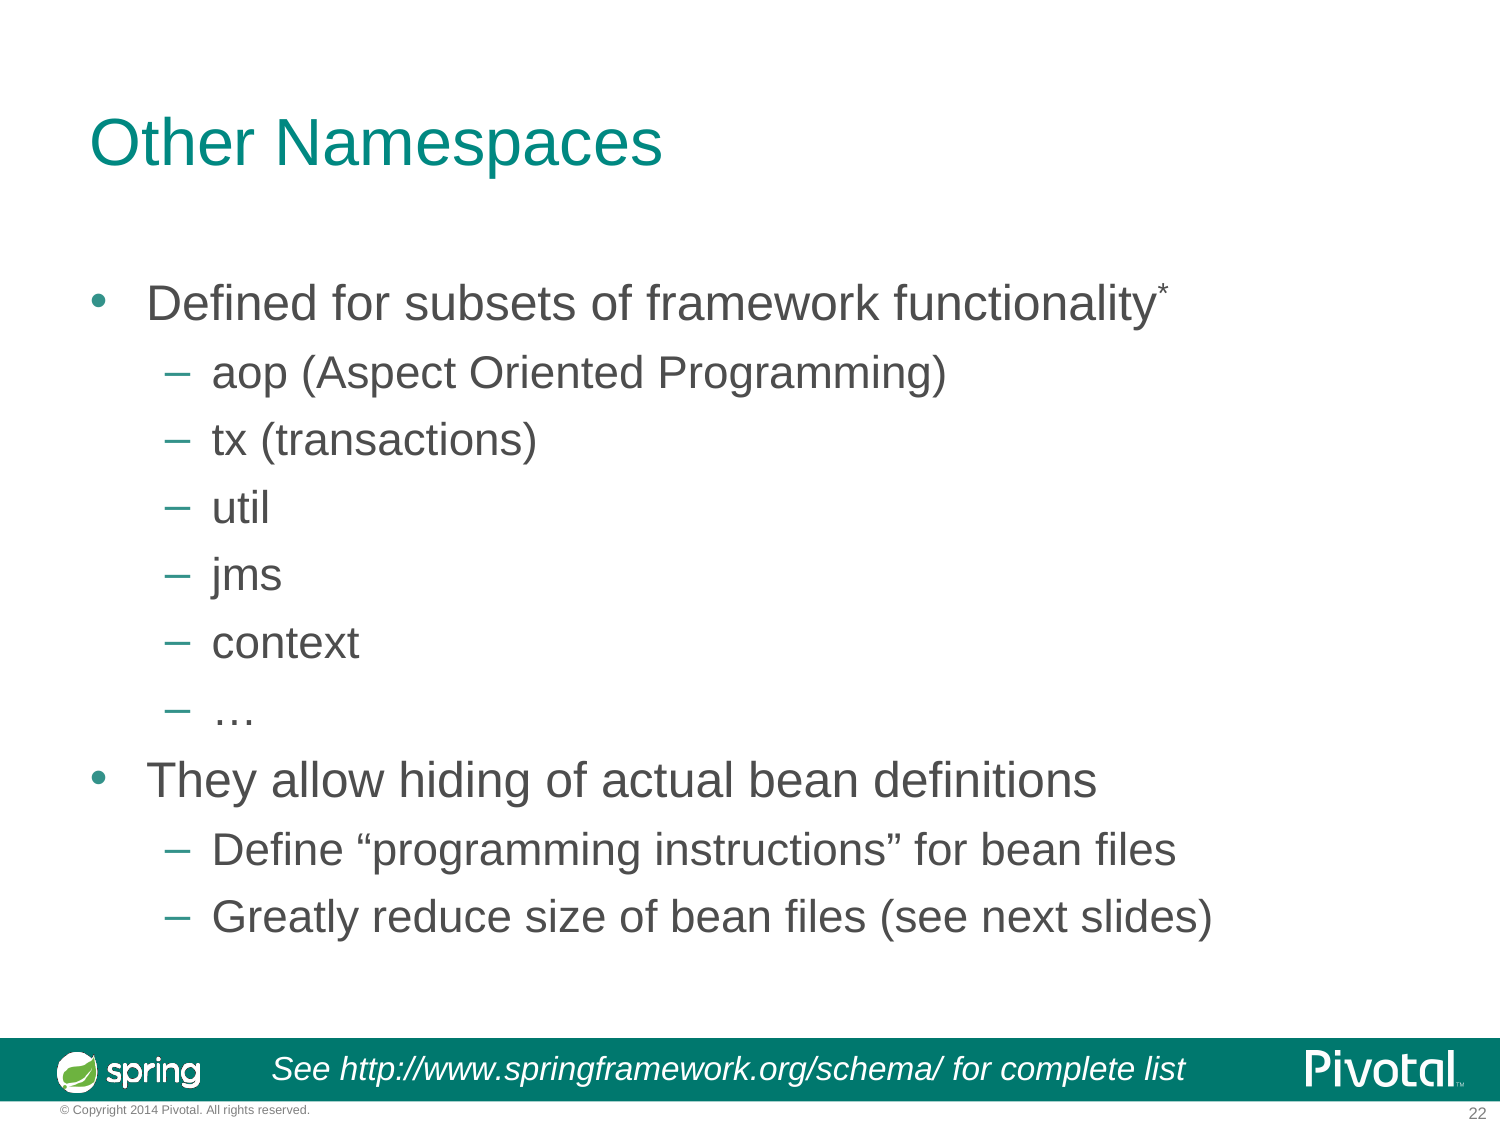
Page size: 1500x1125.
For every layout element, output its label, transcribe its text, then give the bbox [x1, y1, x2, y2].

picture [1306, 1050, 1464, 1087]
list See http://www.springframework.org/schema/ for complete list [247, 1039, 1253, 1096]
picture [32, 1041, 210, 1103]
list Defined for subsets of framework functionality* aop (Aspect Oriented Programming) tx (transactions) util jms context … They allow hiding of actual bean definitions Define “programming instructions” for bean files Greatly reduce size of bean files (see next slides) [75, 262, 1426, 1023]
title Other Namespaces [75, 45, 1426, 233]
